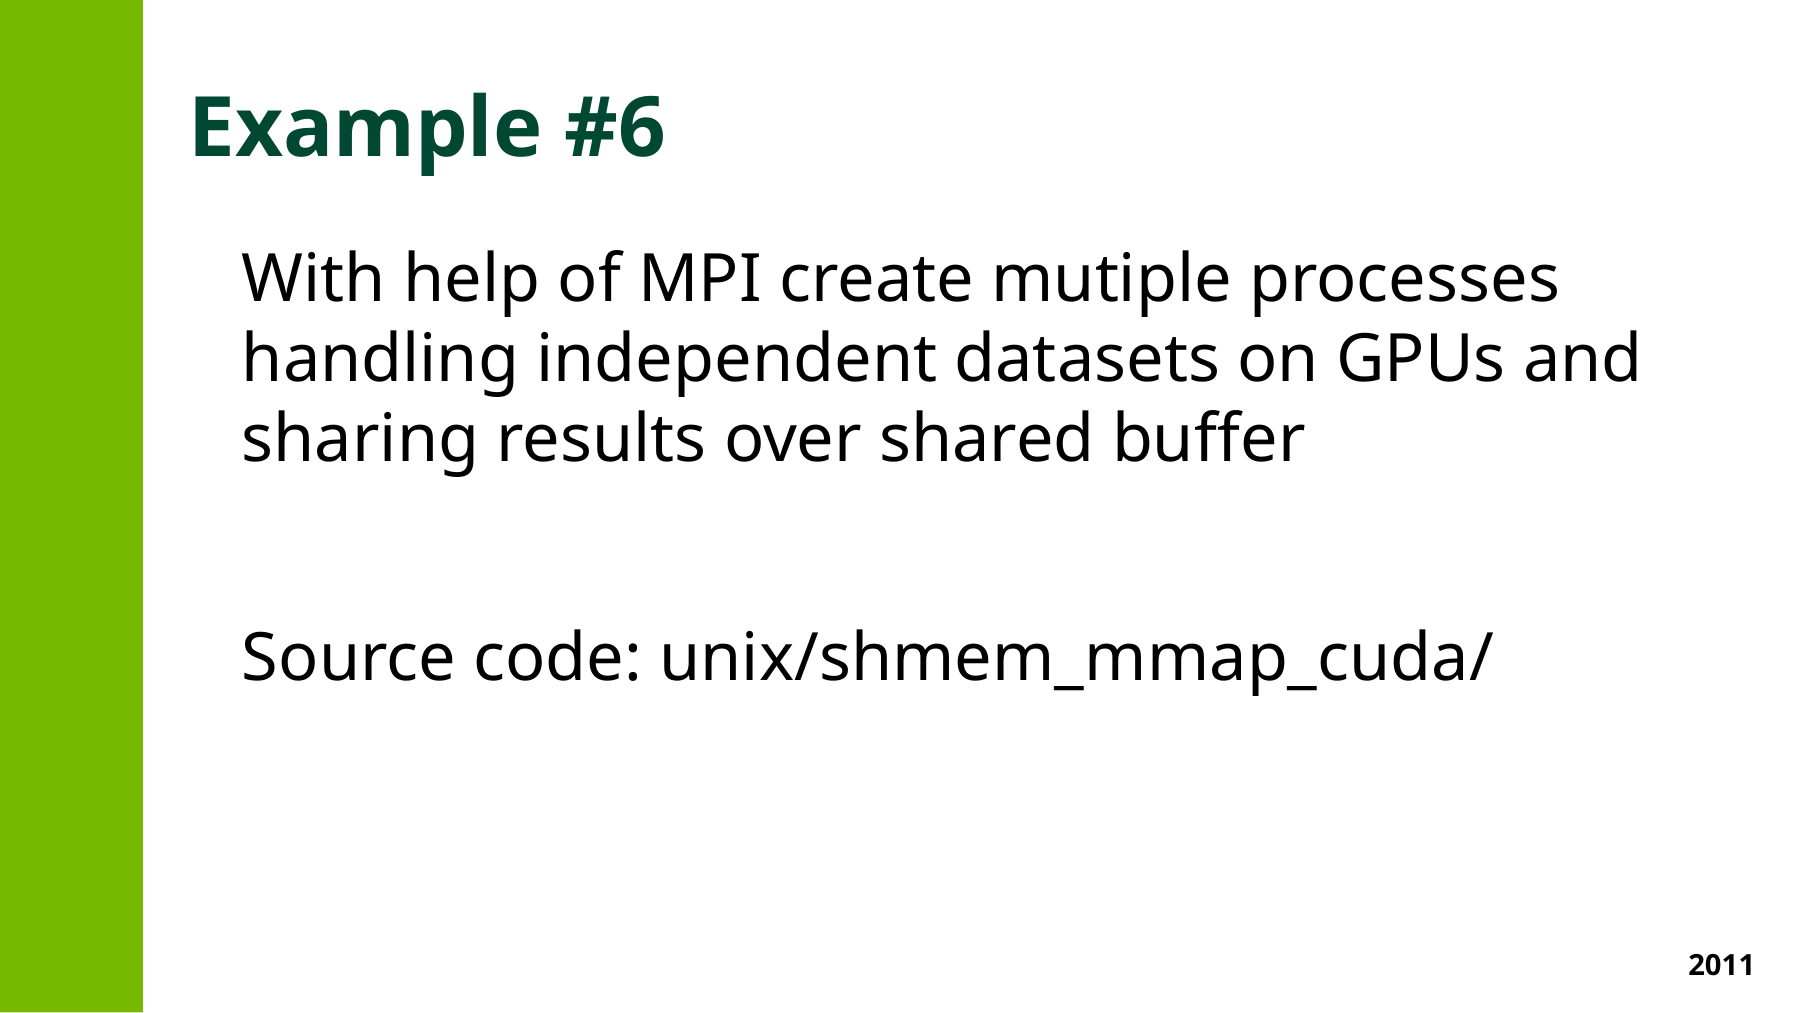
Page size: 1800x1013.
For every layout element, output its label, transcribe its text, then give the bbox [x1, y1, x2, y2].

list With help of MPI create mutiple processes handling independent datasets on GPUs and sharing results over shared buffer Source code: unix/shmem_mmap_cuda/ [188, 227, 1733, 976]
title Example #6 [188, 40, 1733, 211]
